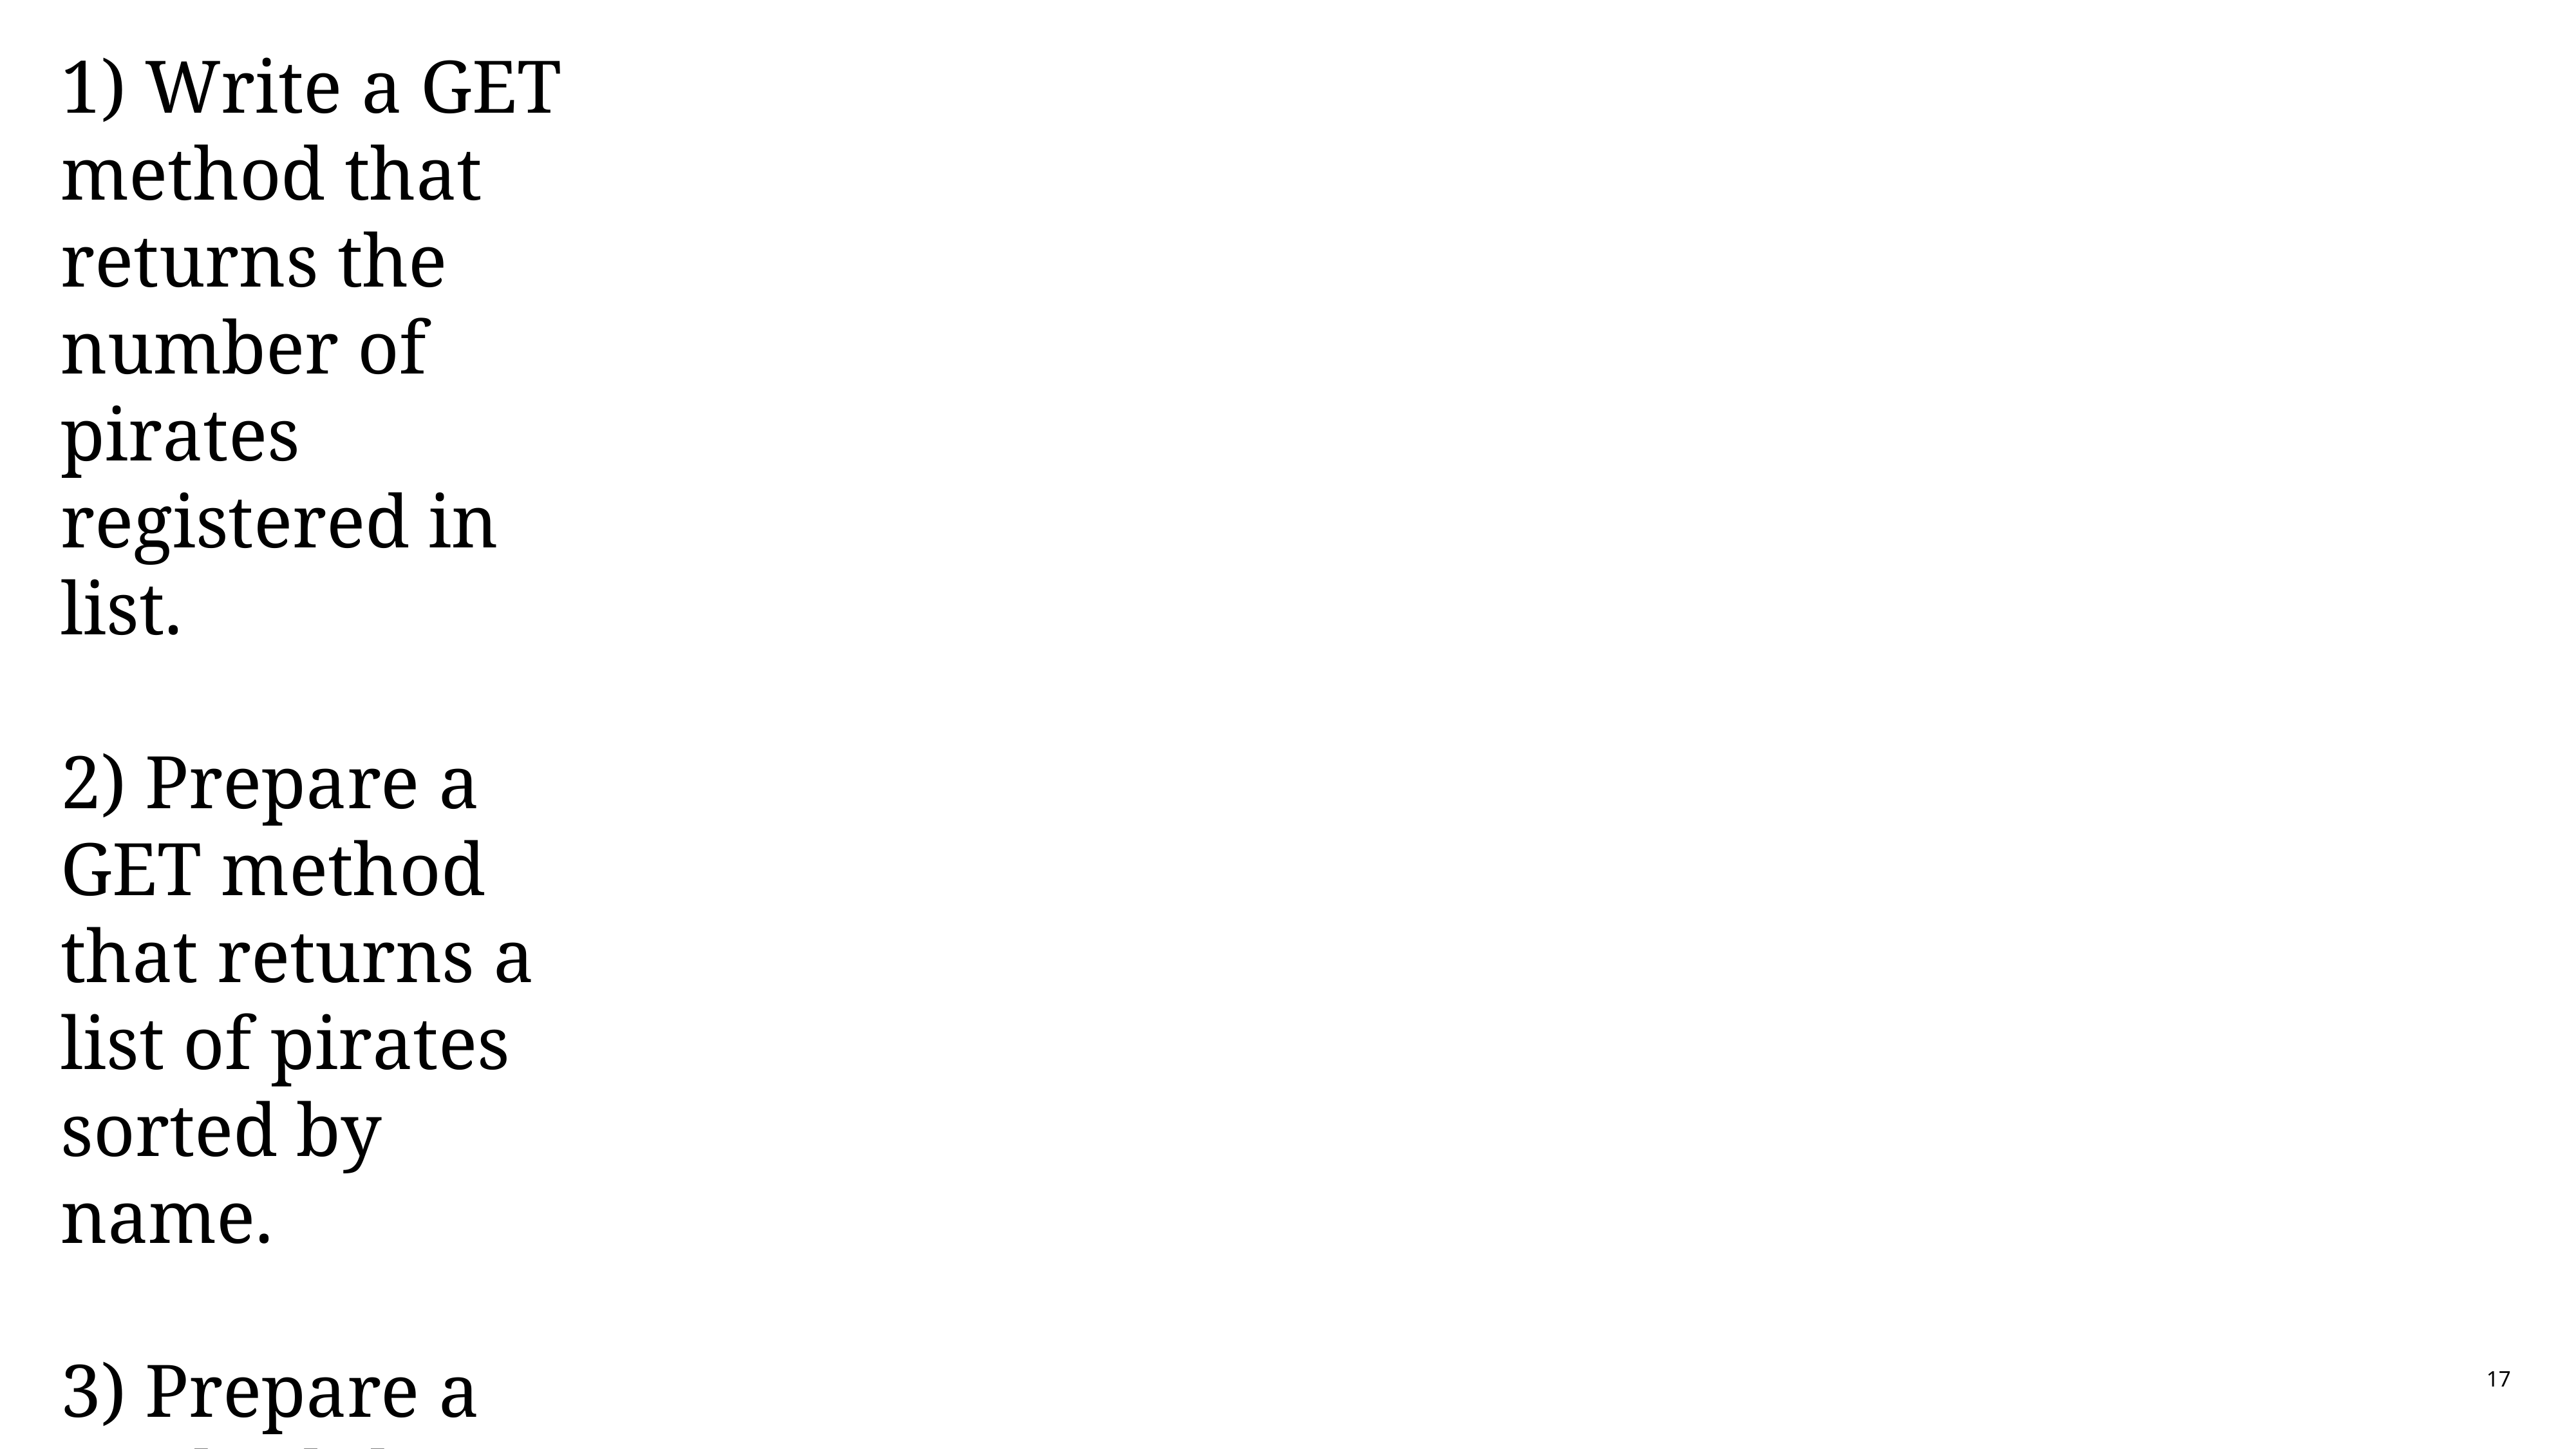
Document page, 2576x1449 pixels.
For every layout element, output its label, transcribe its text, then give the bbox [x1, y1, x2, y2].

text_box [2486, 1367, 2515, 1393]
title 1) Write a GET method that returns the number of pirates registered in list. 2) Prepare a GET method that returns a list of pirates sorted by name. 3) Prepare a method that add new ship and new pirate to the list. The request must contain both objects. 4) Write method which changes the status of the pirate named "Alfonz" to “dead”. 5) Delete all ships from the list that start with the specified character (“B”). [61, 41, 2487, 1367]
text_box [61, 1352, 585, 1393]
